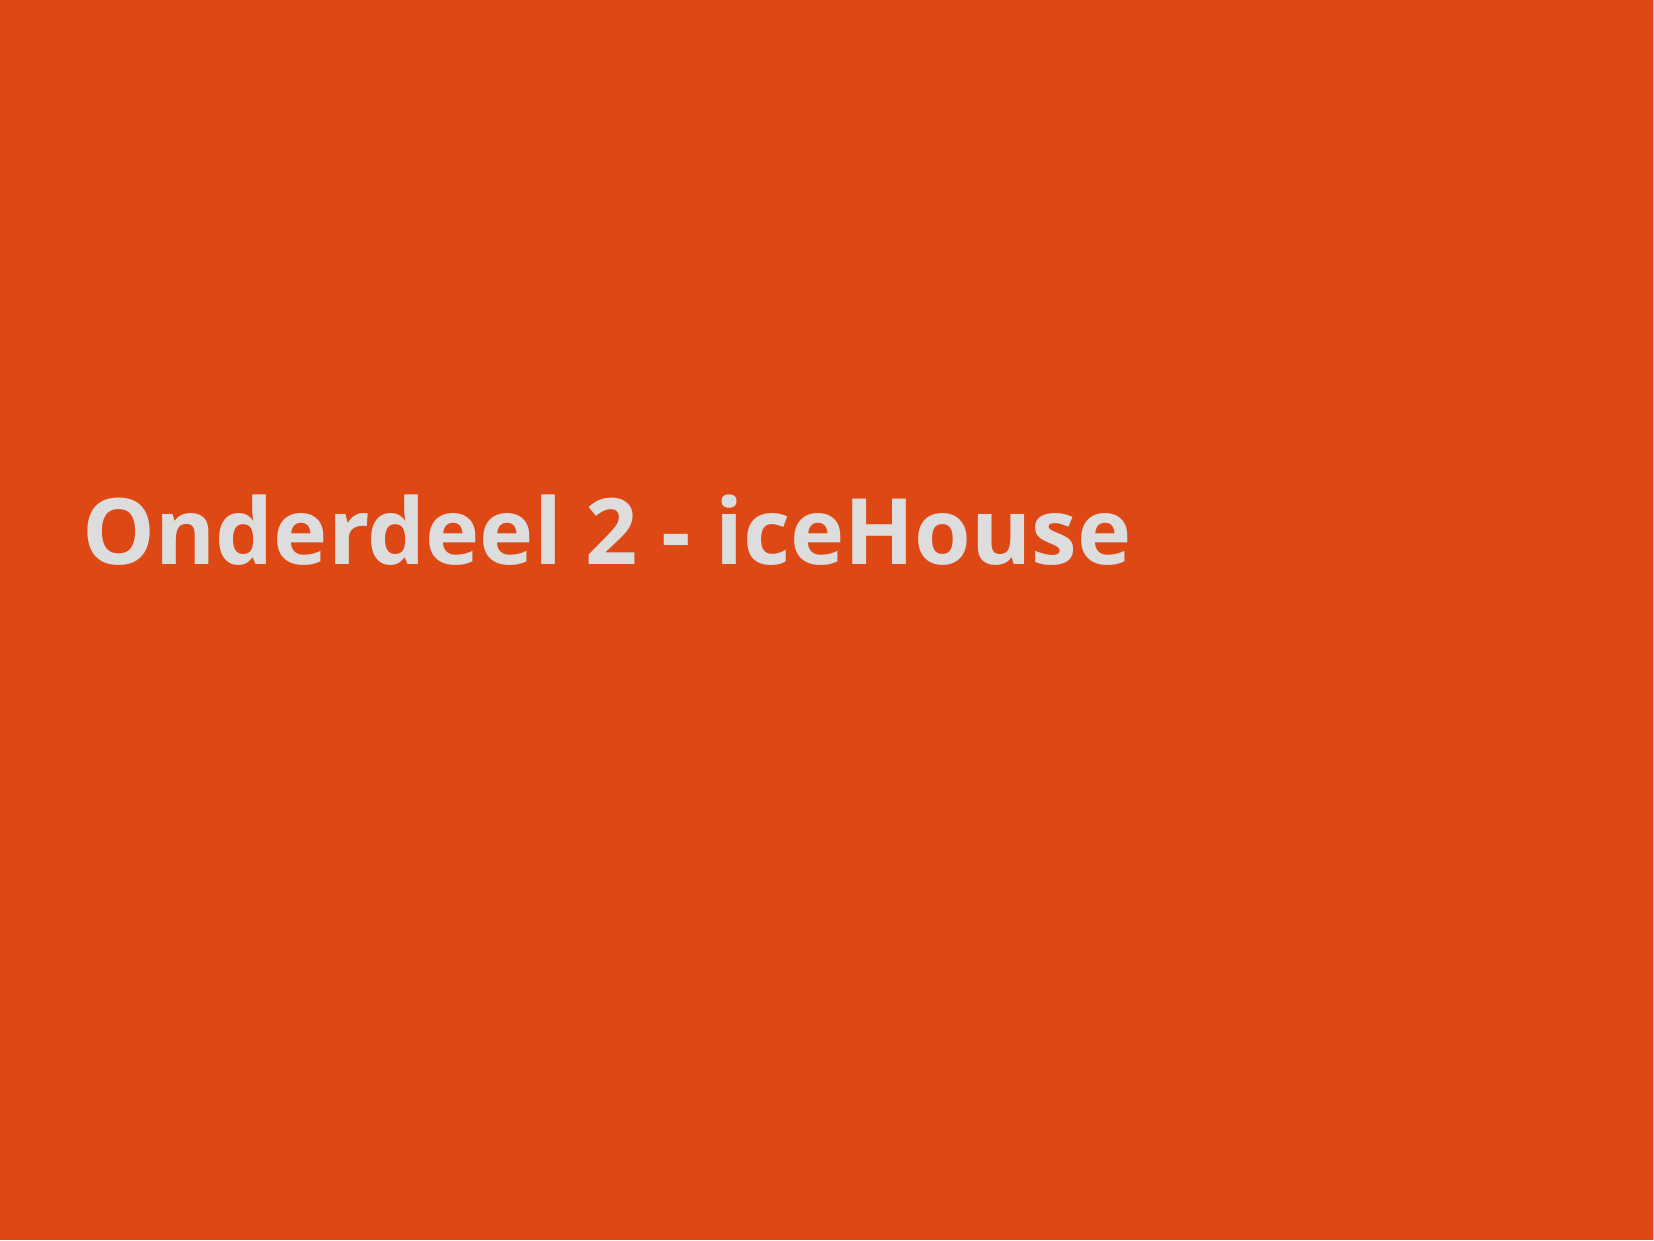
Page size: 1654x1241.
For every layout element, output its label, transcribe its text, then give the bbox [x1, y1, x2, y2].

subtitle Onderdeel 2 - iceHouse [82, 49, 1571, 1010]
